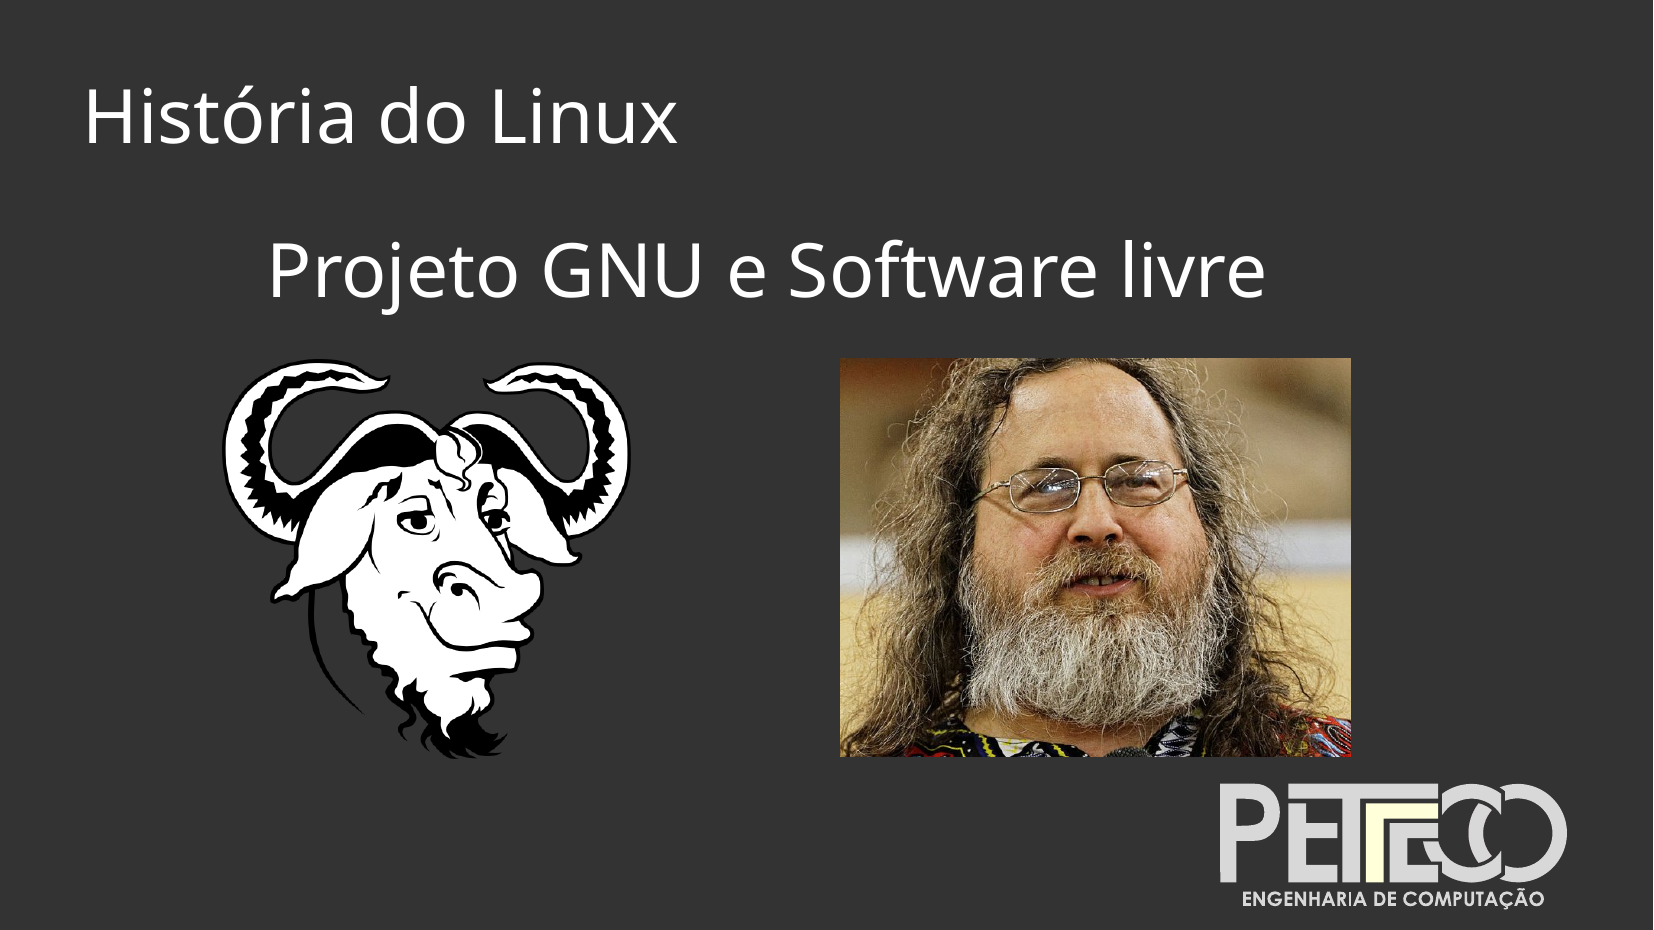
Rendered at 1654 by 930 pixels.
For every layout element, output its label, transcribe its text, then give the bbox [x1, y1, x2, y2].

picture [840, 358, 1351, 757]
list Projeto GNU e Software livre [12, 217, 1501, 757]
picture [222, 359, 631, 759]
title História do Linux [82, 37, 1571, 193]
